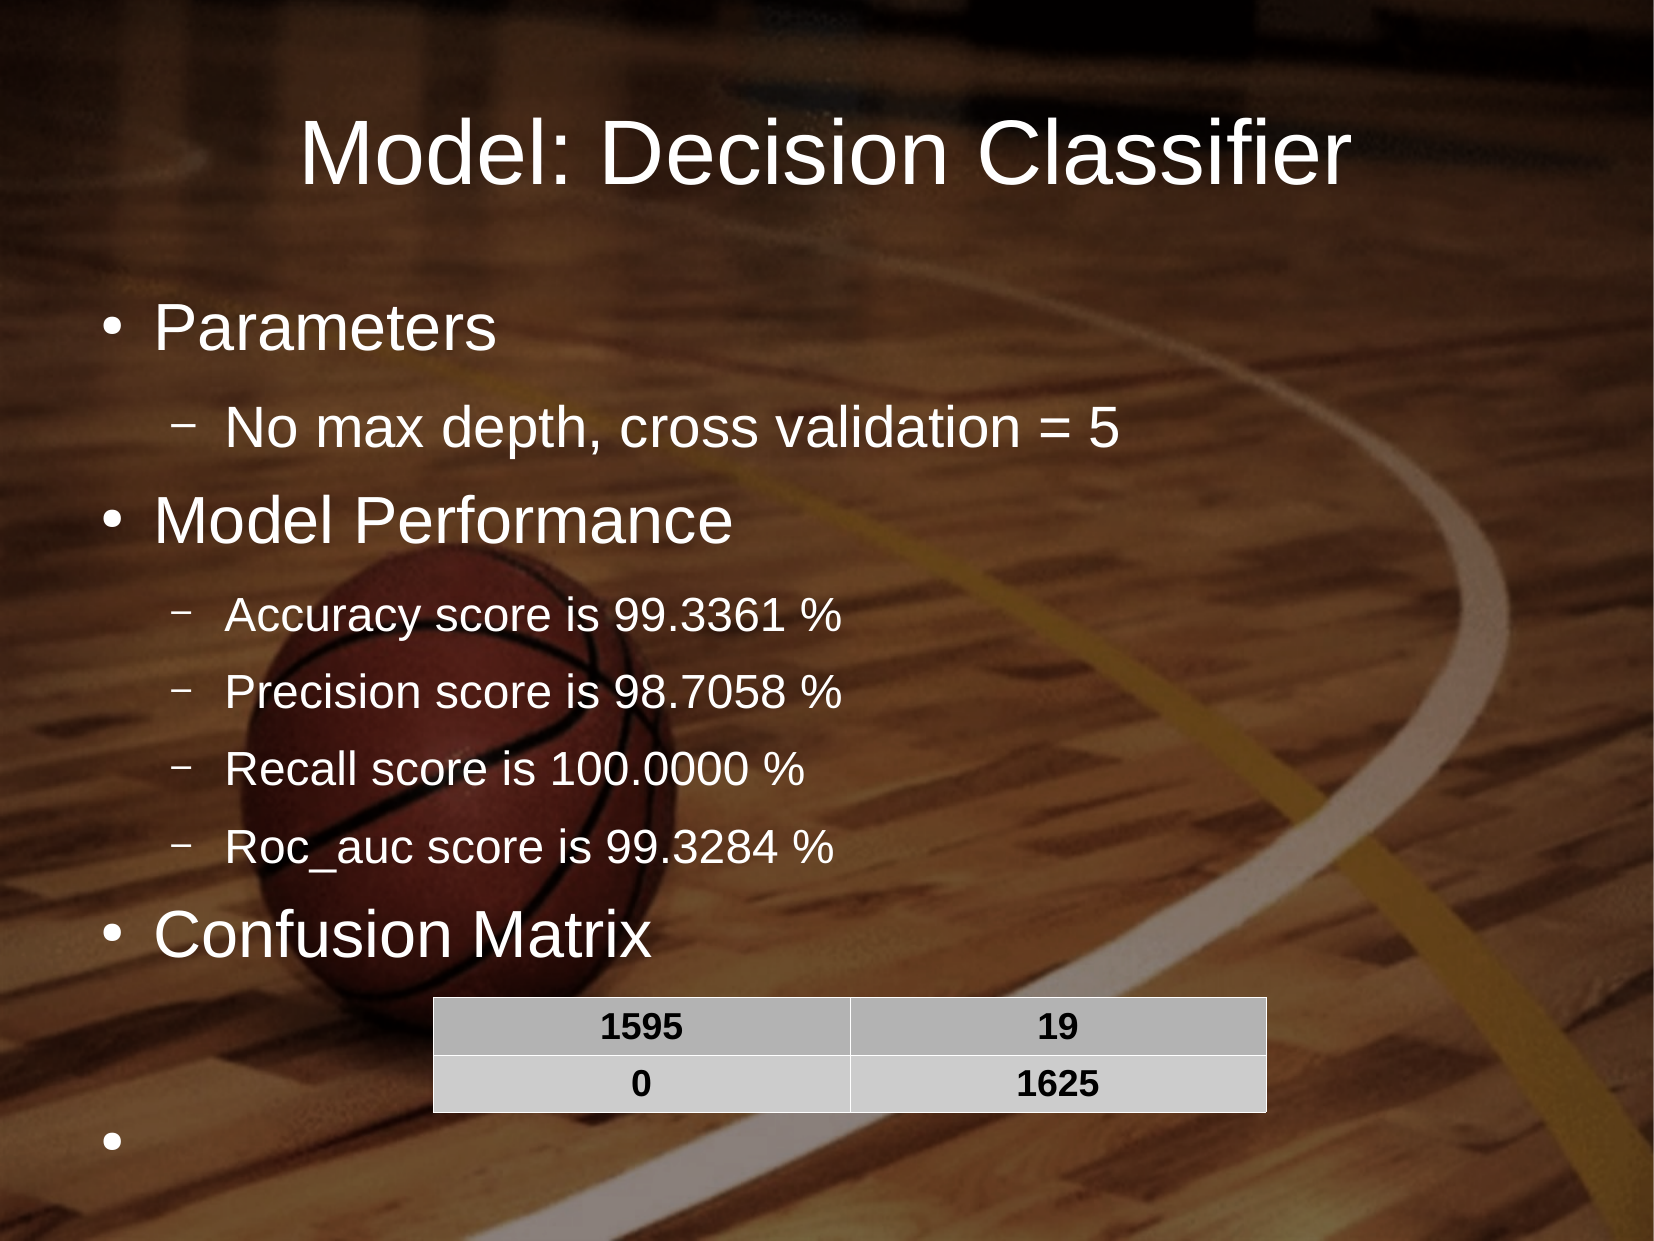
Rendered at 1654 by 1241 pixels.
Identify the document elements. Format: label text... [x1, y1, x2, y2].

table_cell 1625 [851, 1056, 1266, 1112]
table_header 1595 [434, 998, 850, 1055]
table_cell 0 [434, 1056, 850, 1112]
list Parameters No max depth, cross validation = 5 Model Performance Accuracy score is 99.3361 % Precision score is 98.7058 % Recall score is 100.0000 % Roc_auc score is 99.3284 % Confusion Matrix [82, 290, 1571, 1010]
title Model: Decision Classifier [82, 49, 1571, 257]
table_header 19 [851, 998, 1266, 1055]
